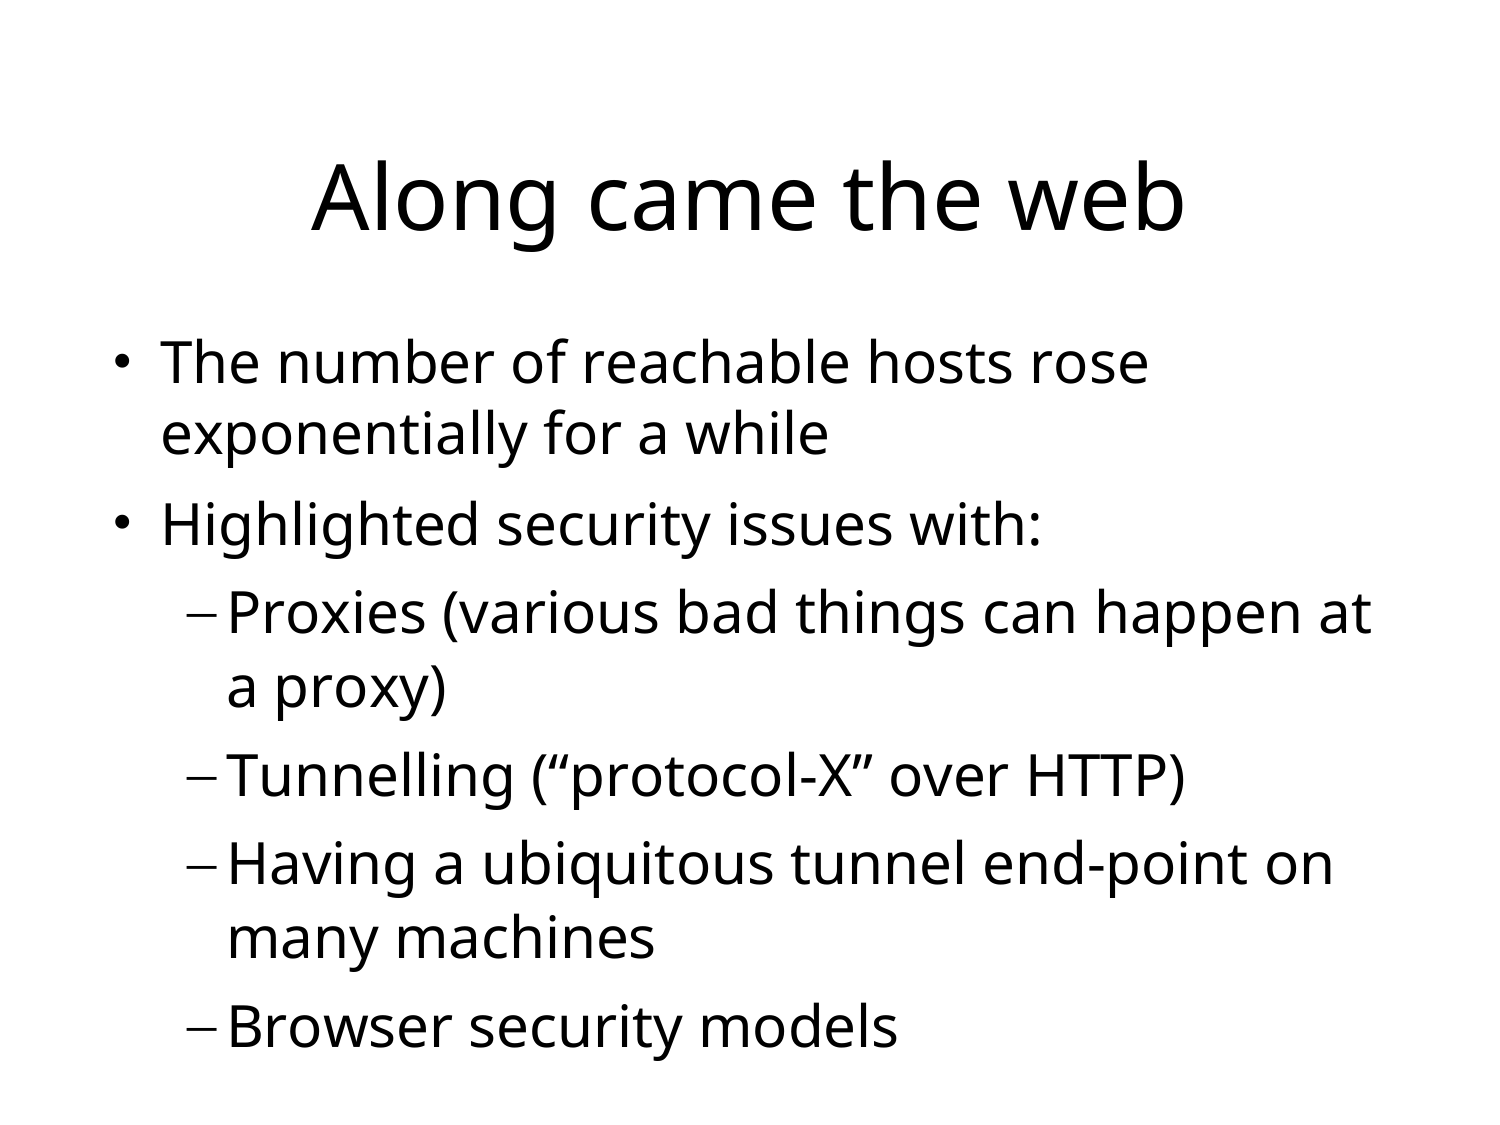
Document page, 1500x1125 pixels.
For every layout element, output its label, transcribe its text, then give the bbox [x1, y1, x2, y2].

title Along came the web [112, 99, 1388, 288]
list The number of reachable hosts rose exponentially for a while Highlighted security issues with: Proxies (various bad things can happen at a proxy)‏ Tunnelling (“protocol-X” over HTTP)‏ Having a ubiquitous tunnel end-point on many machines Browser security models [112, 324, 1388, 1092]
